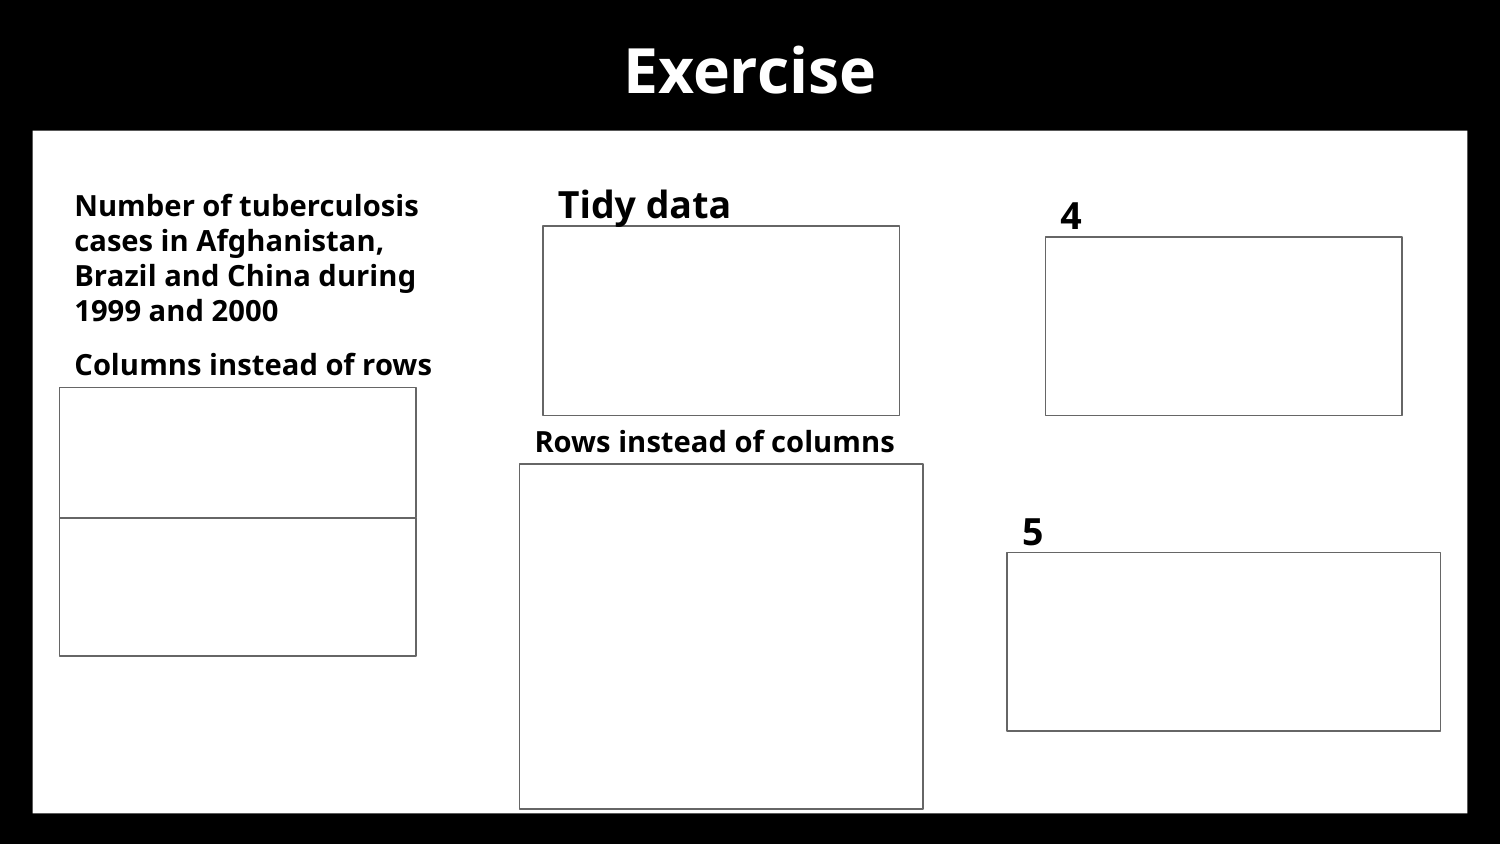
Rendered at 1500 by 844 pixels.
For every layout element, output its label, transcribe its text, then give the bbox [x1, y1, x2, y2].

text_box Number of tuberculosis cases in Afghanistan, Brazil and China during 1999 and 2000 [59, 167, 463, 347]
text_box Columns instead of rows [59, 347, 463, 387]
text_box Tidy data [542, 180, 900, 226]
text_box 5 [1007, 507, 1441, 553]
text_box Rows instead of columns [519, 418, 923, 464]
text_box 4 [1045, 191, 1403, 237]
text_box Exercise [32, 21, 1468, 116]
